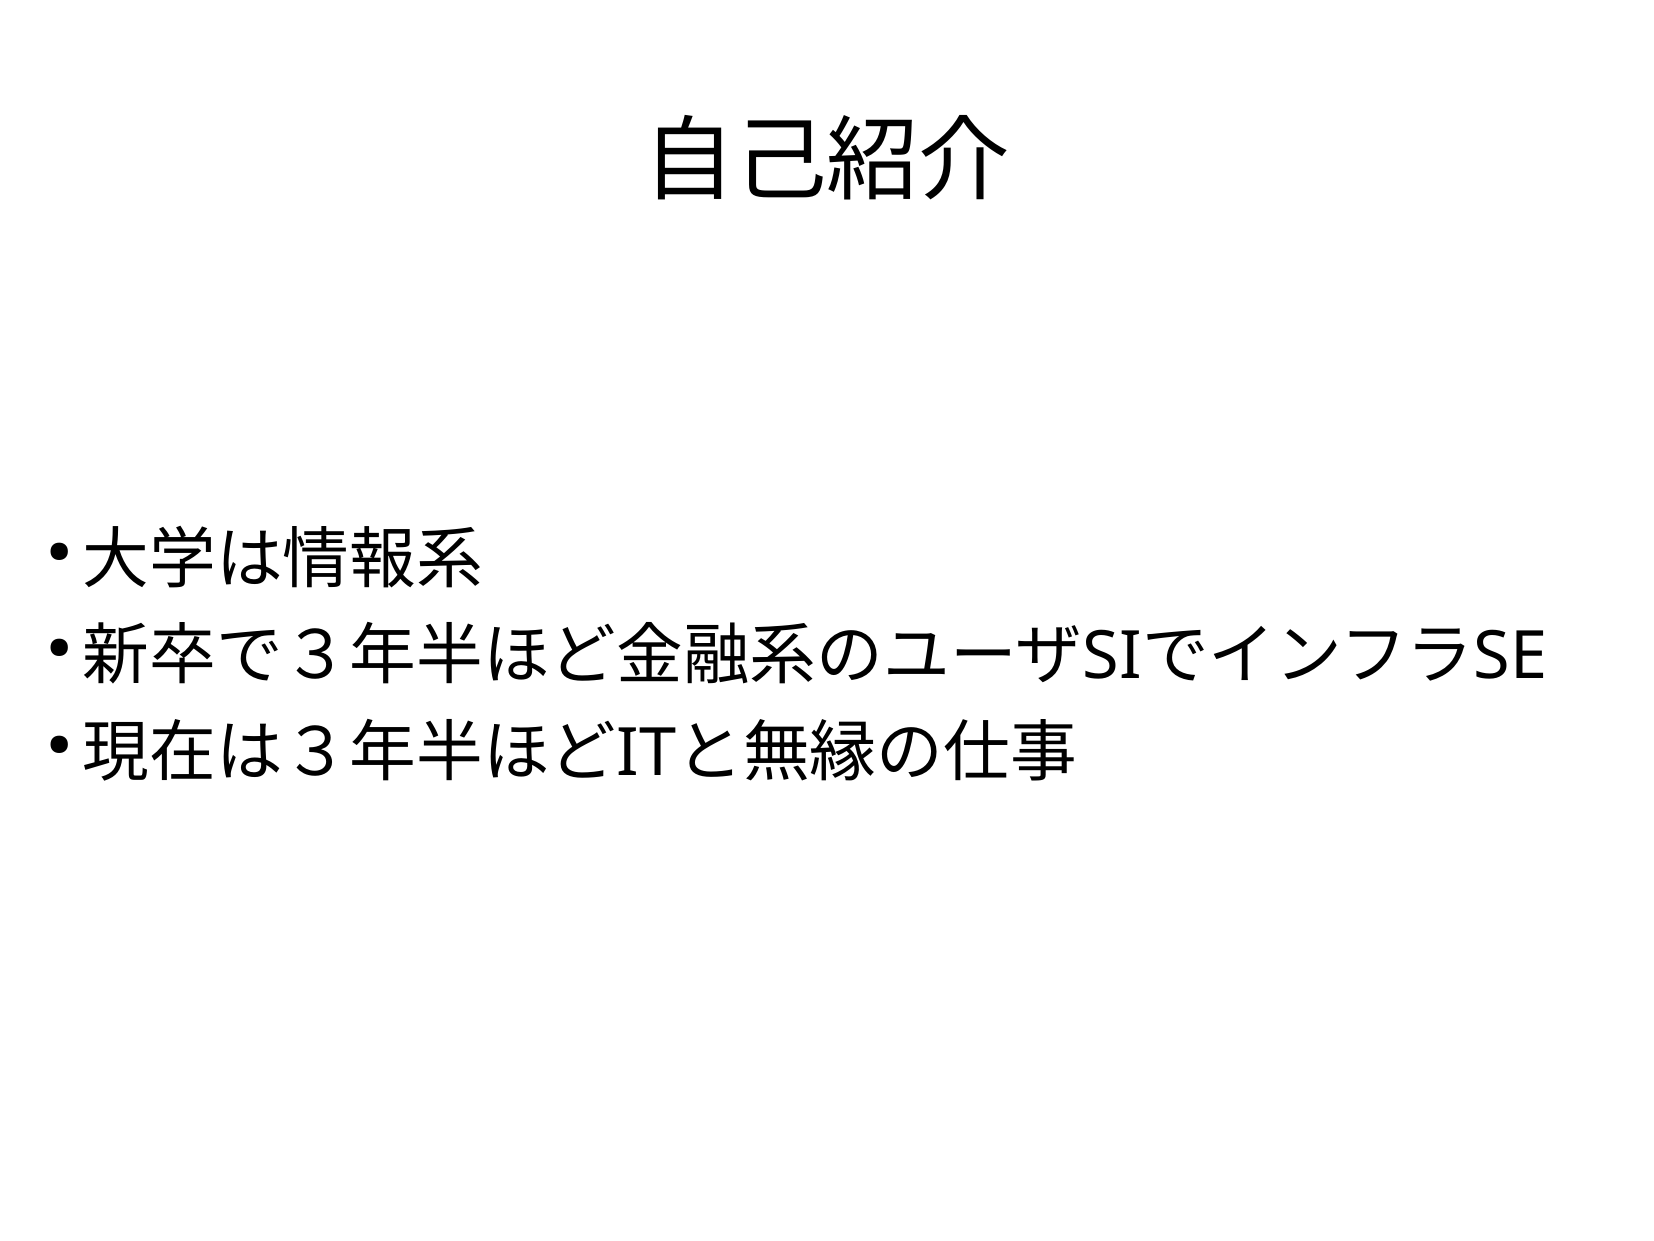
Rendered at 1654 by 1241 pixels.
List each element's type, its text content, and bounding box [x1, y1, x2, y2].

subtitle 大学は情報系 新卒で３年半ほど金融系のユーザSIでインフラSE 現在は３年半ほどITと無縁の仕事 [47, 290, 1630, 1010]
title 自己紹介 [82, 49, 1571, 257]
